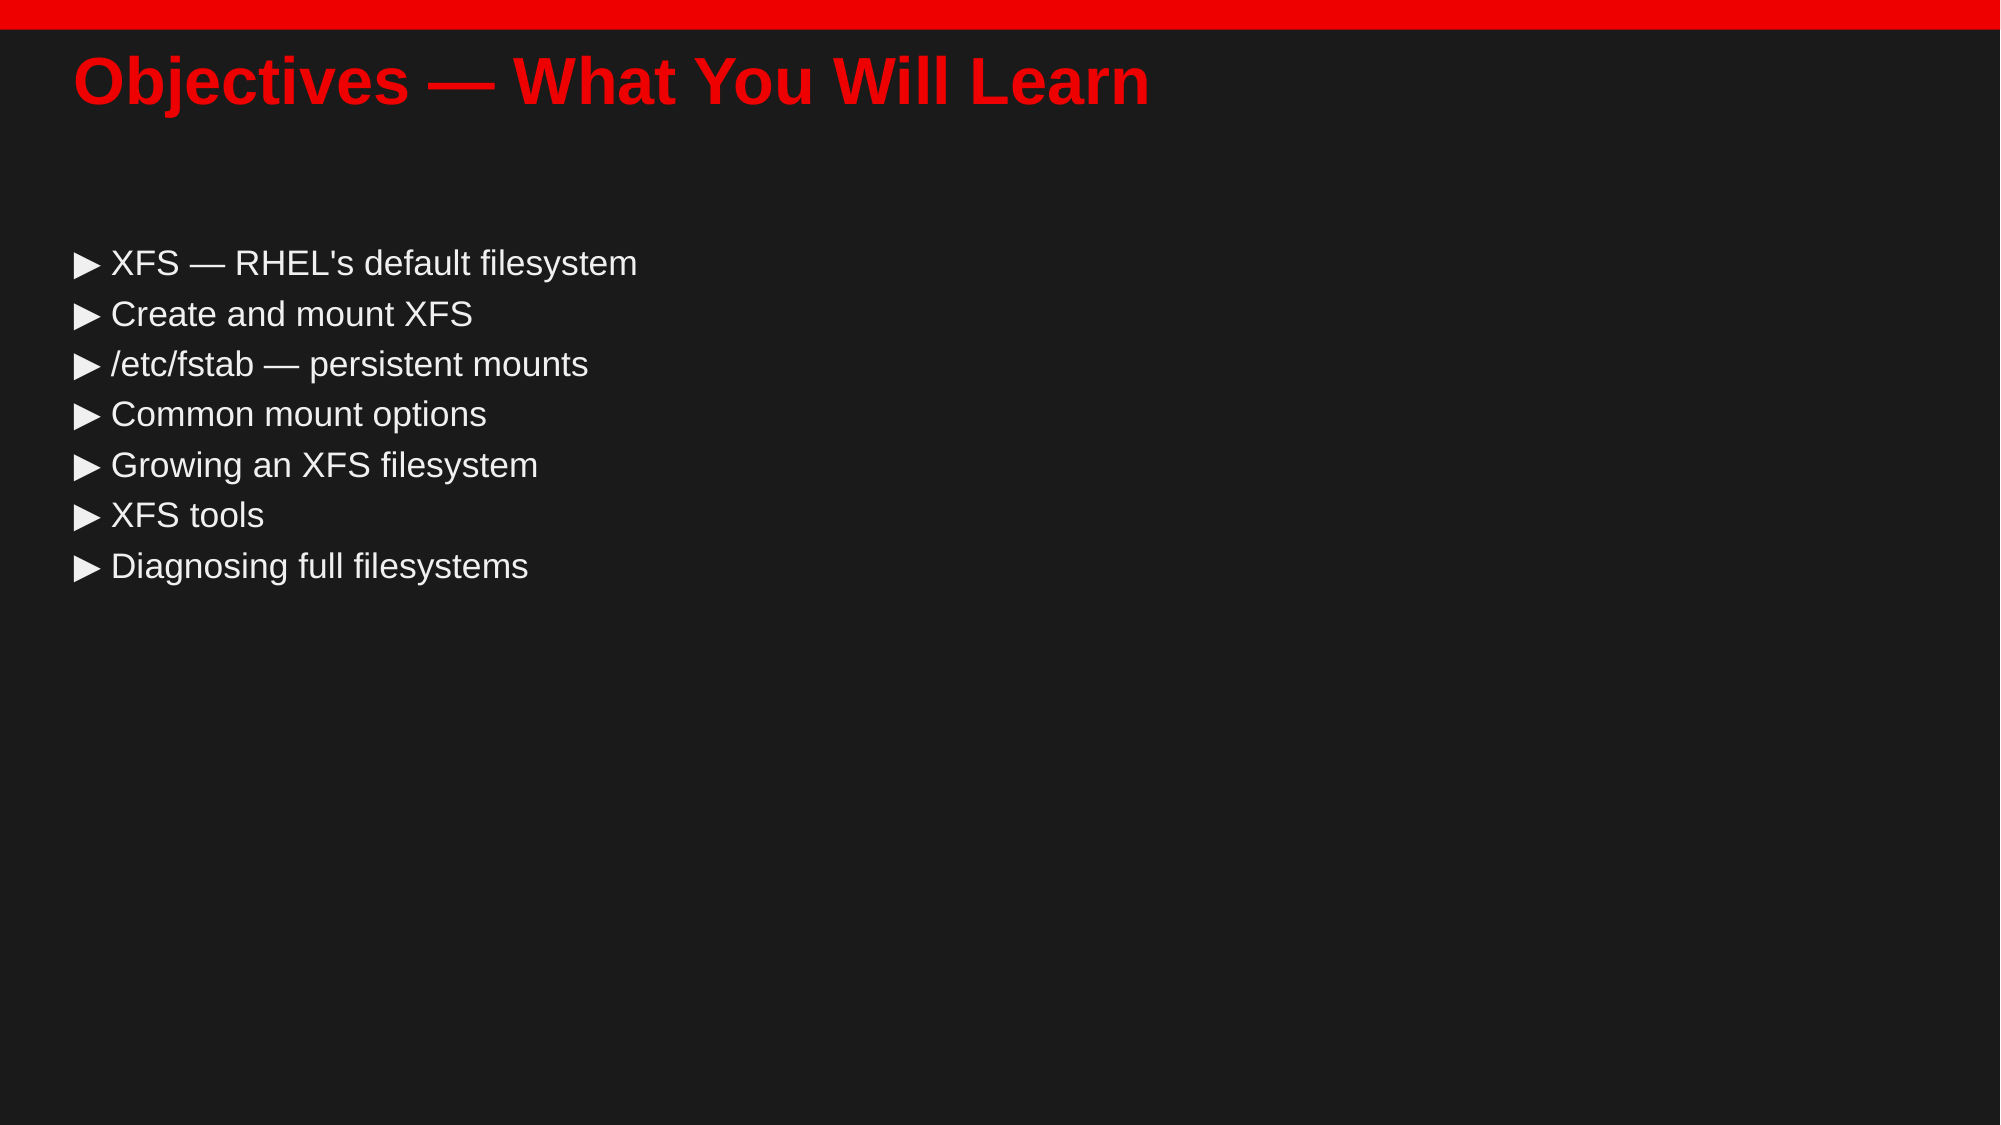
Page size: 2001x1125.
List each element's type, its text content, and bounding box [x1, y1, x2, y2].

text_box [0, 0, 2001, 30]
text_box Objectives — What You Will Learn [59, 36, 1942, 208]
text_box ▶ XFS — RHEL's default filesystem ▶ Create and mount XFS ▶ /etc/fstab — persistent mounts ▶ Common mount options ▶ Growing an XFS filesystem ▶ XFS tools ▶ Diagnosing full filesystems [59, 236, 1942, 1037]
